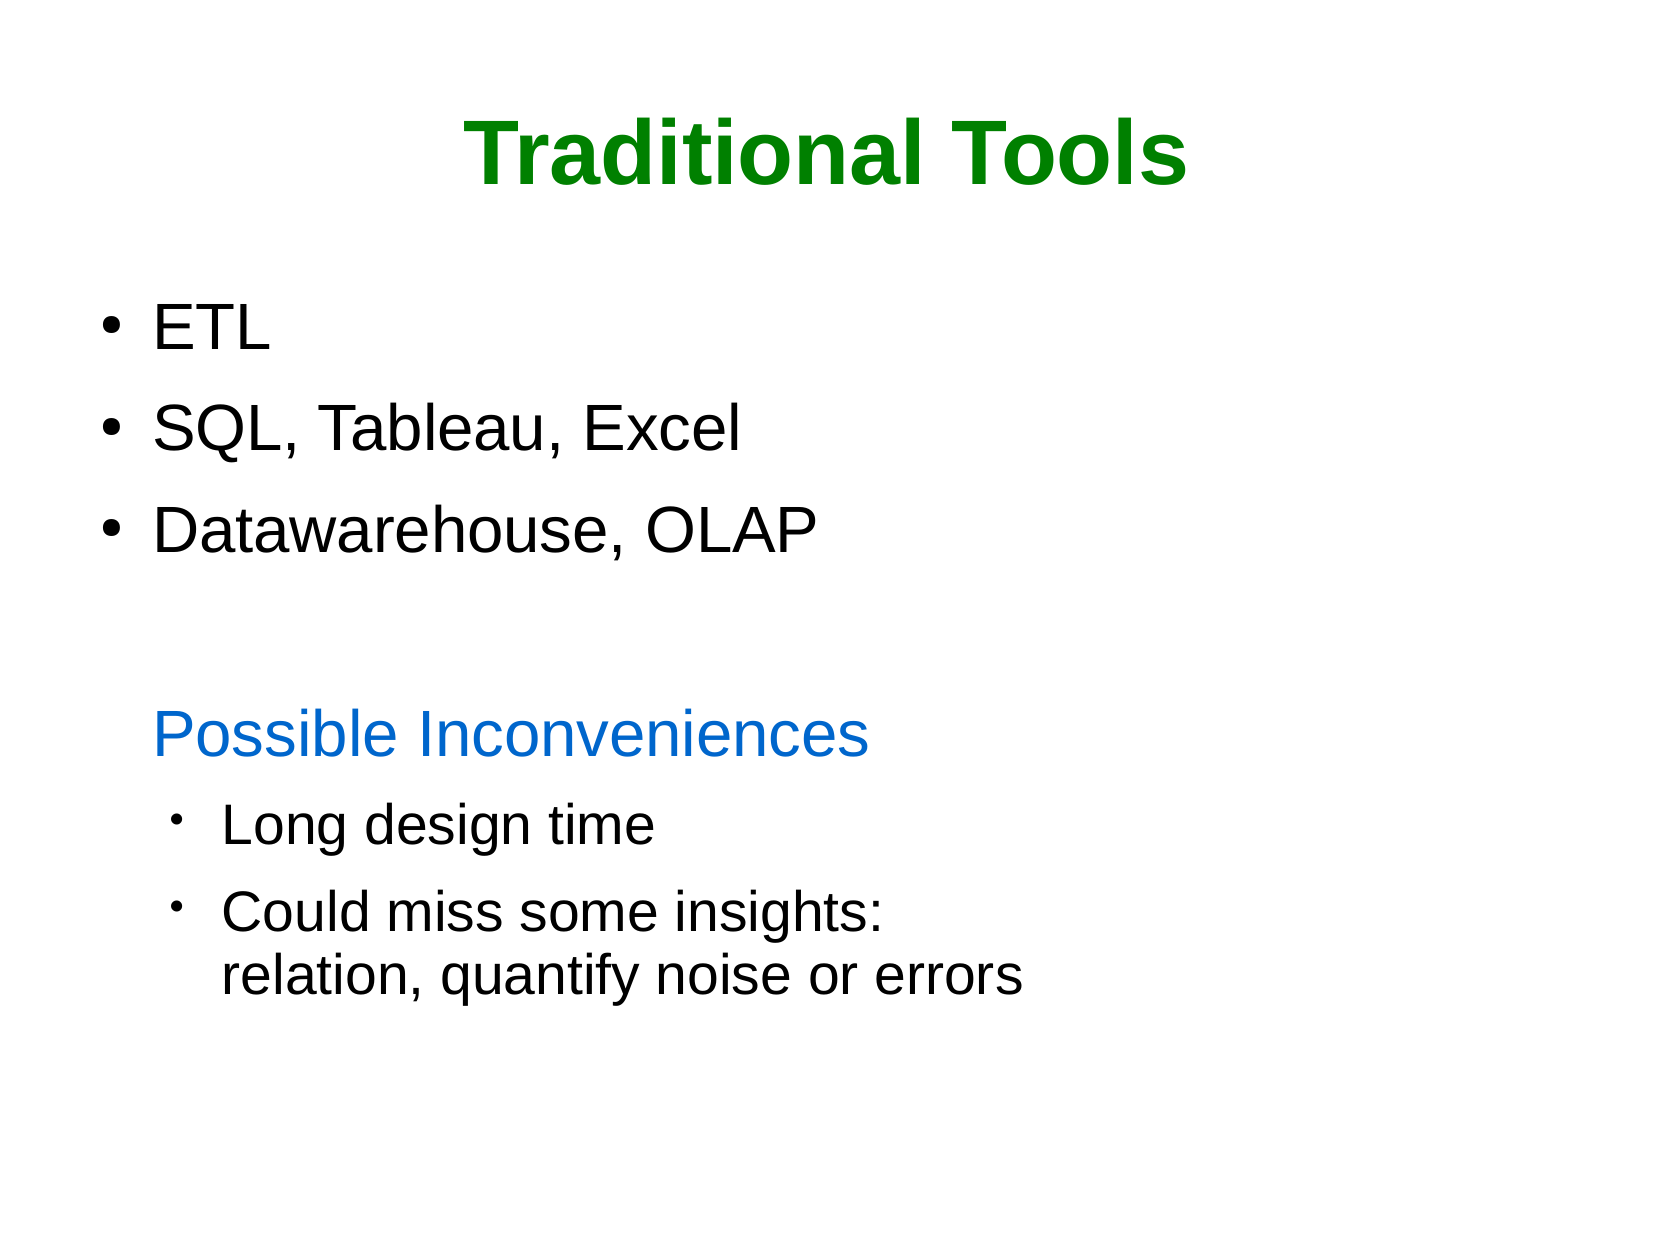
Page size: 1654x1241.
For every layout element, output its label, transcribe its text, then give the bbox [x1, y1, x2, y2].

list ETL SQL, Tableau, Excel Datawarehouse, OLAP Possible Inconveniences Long design time Could miss some insights: relation, quantify noise or errors [82, 290, 1571, 1010]
title Traditional Tools [82, 49, 1571, 257]
